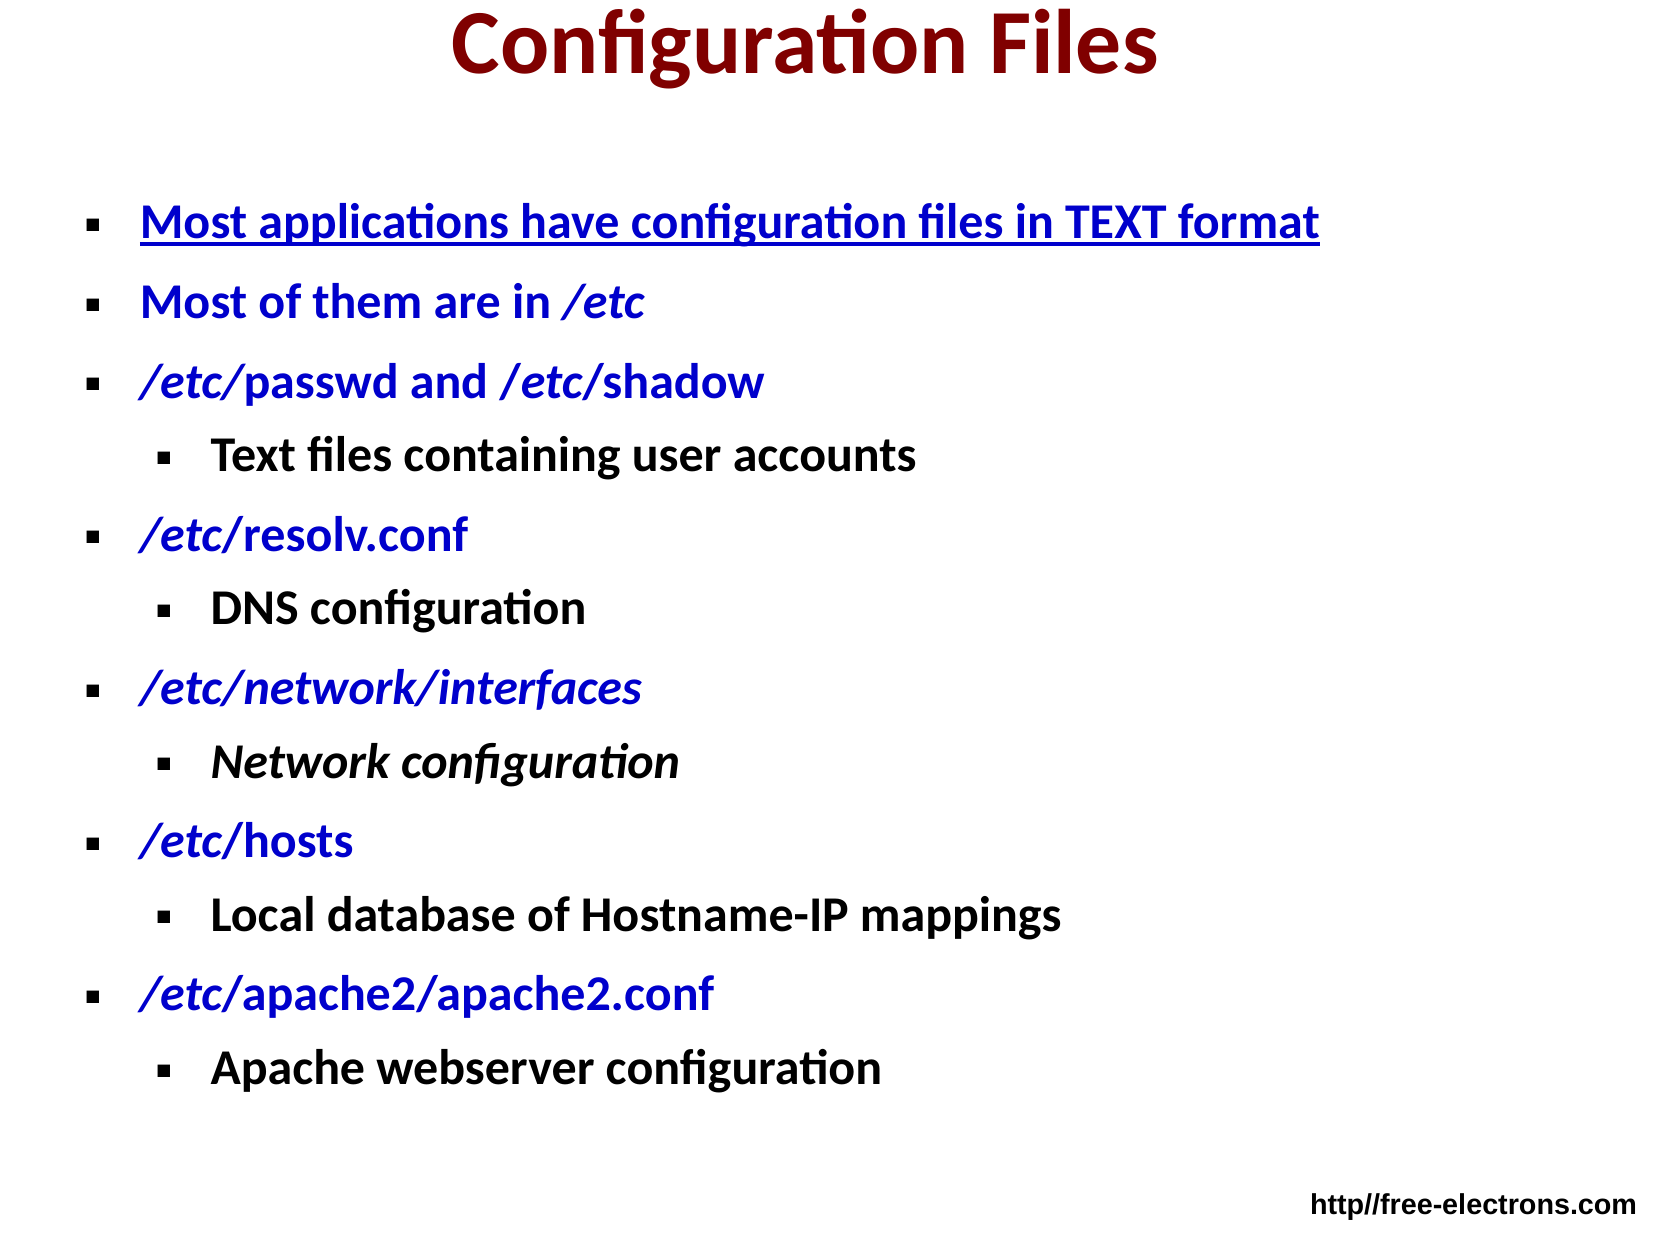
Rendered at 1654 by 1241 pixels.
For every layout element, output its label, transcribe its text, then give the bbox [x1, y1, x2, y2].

text_box http//free-electrons.com [1287, 1181, 1653, 1241]
title Configuration Files [60, 0, 1551, 108]
list Most applications have configuration files in TEXT format Most of them are in /etc /etc/passwd and /etc/shadow Text files containing user accounts /etc/resolv.conf DNS configuration /etc/network/interfaces Network configuration /etc/hosts Local database of Hostname-IP mappings /etc/apache2/apache2.conf Apache webserver configuration [68, 201, 1592, 1241]
